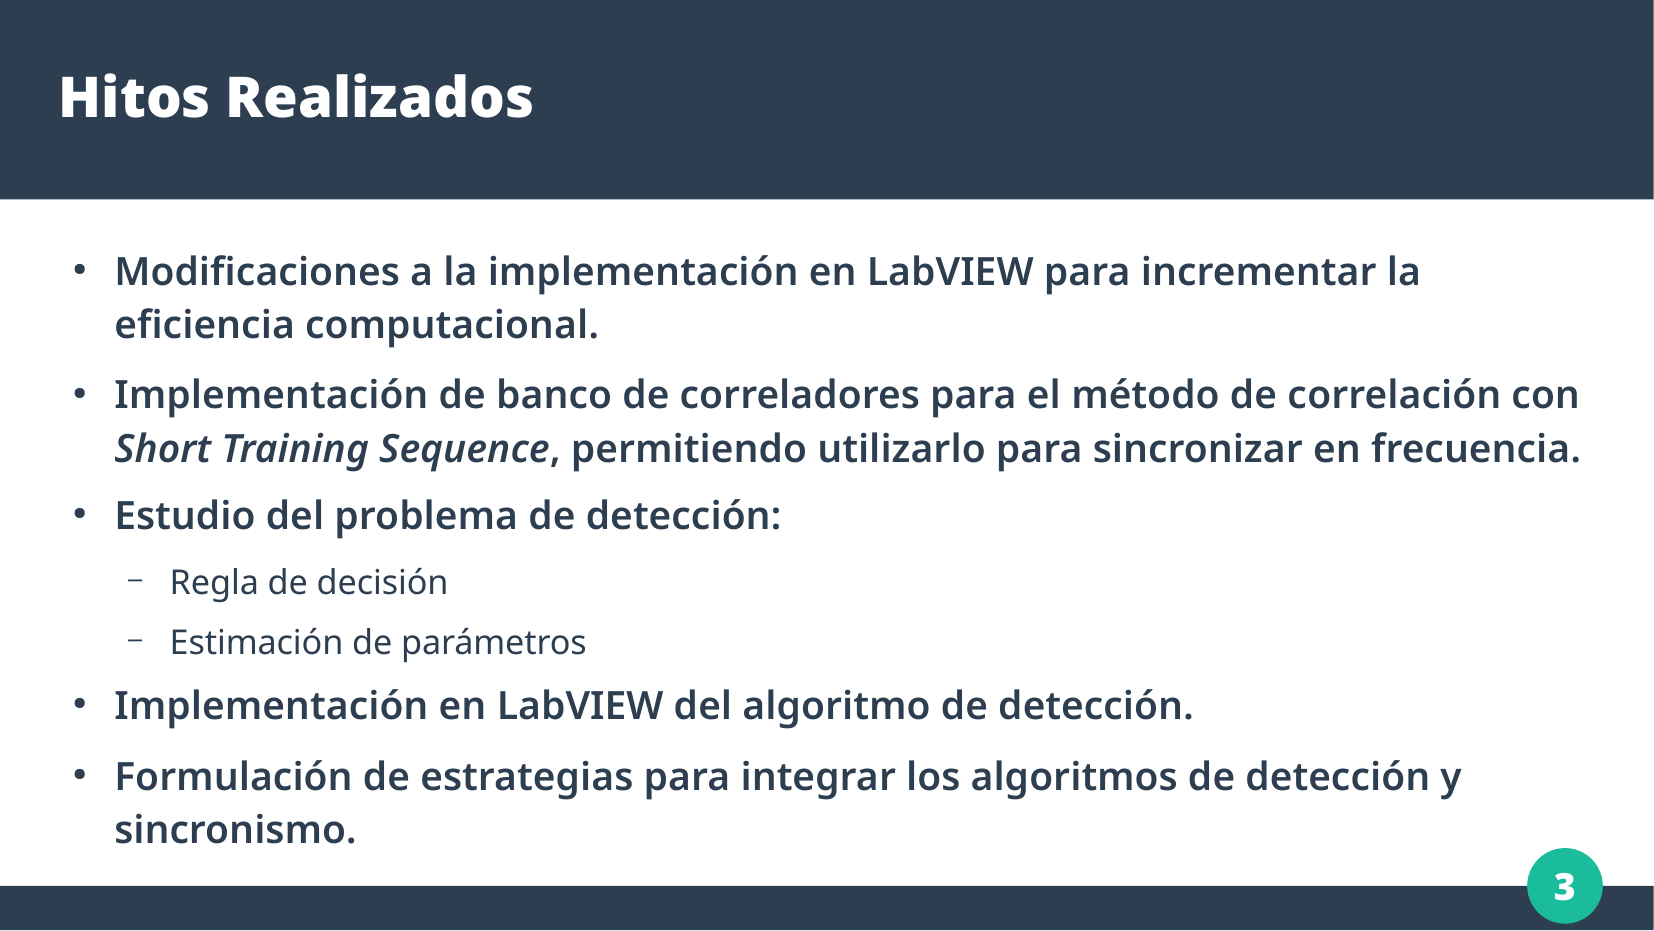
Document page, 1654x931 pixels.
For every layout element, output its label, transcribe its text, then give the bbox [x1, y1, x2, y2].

list Modificaciones a la implementación en LabVIEW para incrementar la eficiencia computacional. Implementación de banco de correladores para el método de correlación con Short Training Sequence, permitiendo utilizarlo para sincronizar en frecuencia. Estudio del problema de detección: Regla de decisión Estimación de parámetros Implementación en LabVIEW del algoritmo de detección. Formulación de estrategias para integrar los algoritmos de detección y sincronismo. [59, 243, 1595, 864]
title Hitos Realizados [59, 37, 1595, 155]
